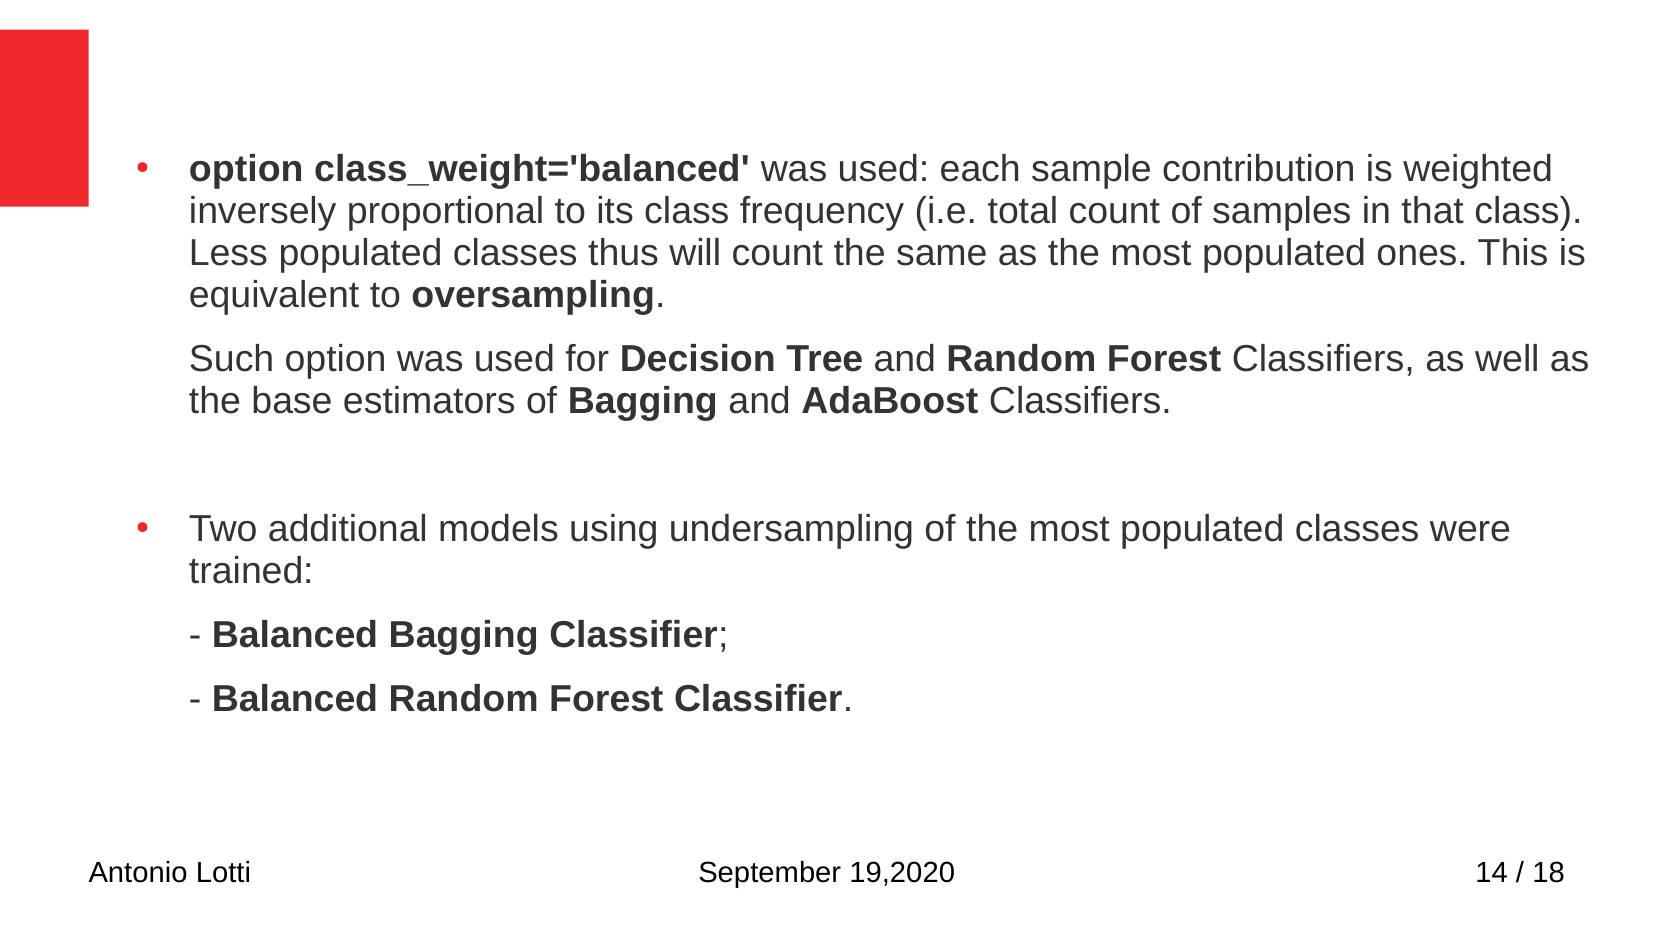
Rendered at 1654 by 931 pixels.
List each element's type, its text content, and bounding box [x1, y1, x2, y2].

list option class_weight='balanced' was used: each sample contribution is weighted inversely proportional to its class frequency (i.e. total count of samples in that class). Less populated classes thus will count the same as the most populated ones. This is equivalent to oversampling. Such option was used for Decision Tree and Random Forest Classifiers, as well as the base estimators of Bagging and AdaBoost Classifiers. Two additional models using undersampling of the most populated classes were trained: - Balanced Bagging Classifier; - Balanced Random Forest Classifier. [118, 147, 1595, 688]
